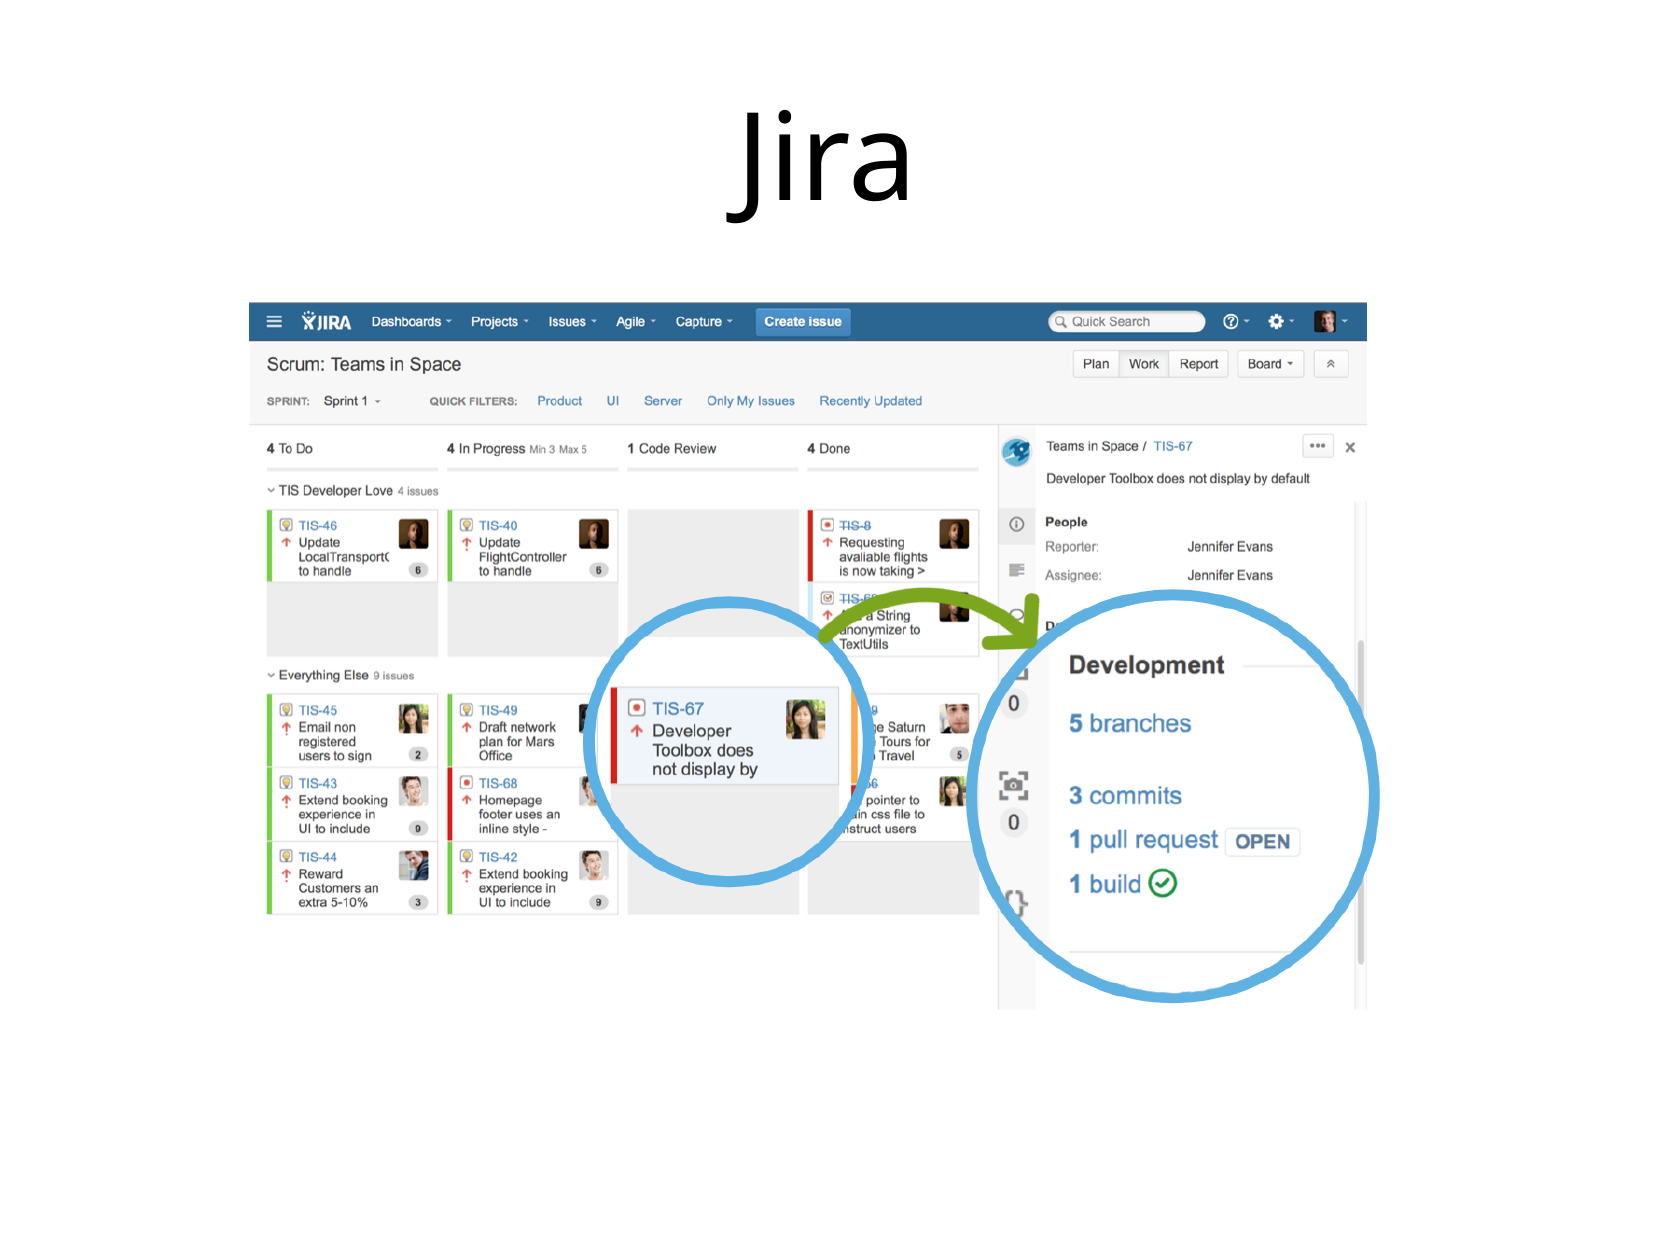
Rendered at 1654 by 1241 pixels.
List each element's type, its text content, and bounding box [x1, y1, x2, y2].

picture [249, 290, 1404, 1010]
title Jira [82, 49, 1571, 257]
